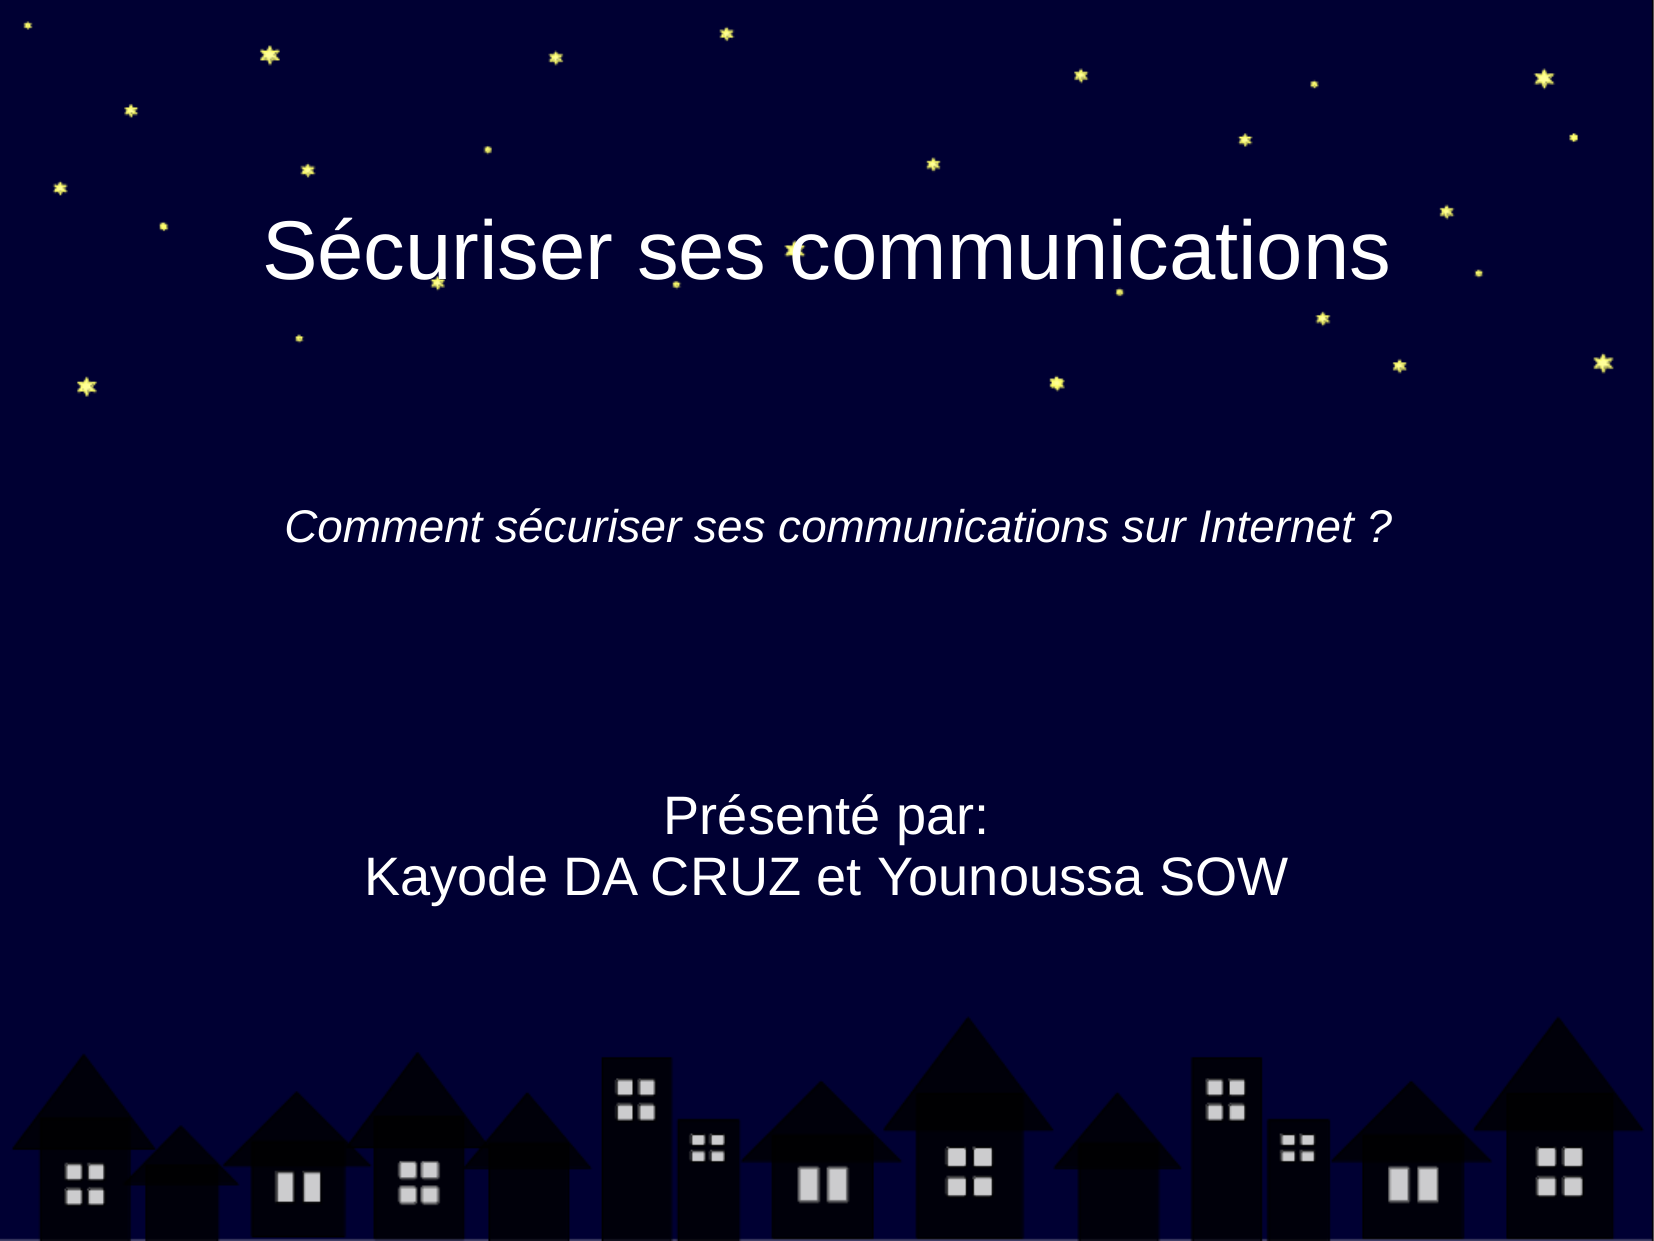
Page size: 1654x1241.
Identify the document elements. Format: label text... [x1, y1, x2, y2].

subtitle Présenté par: Kayode DA CRUZ et Younoussa SOW [82, 744, 1571, 1010]
text_box Sécuriser ses communications [82, 118, 1571, 384]
title Comment sécuriser ses communications sur Internet ? [94, 391, 1583, 662]
picture [0, 0, 1654, 1241]
